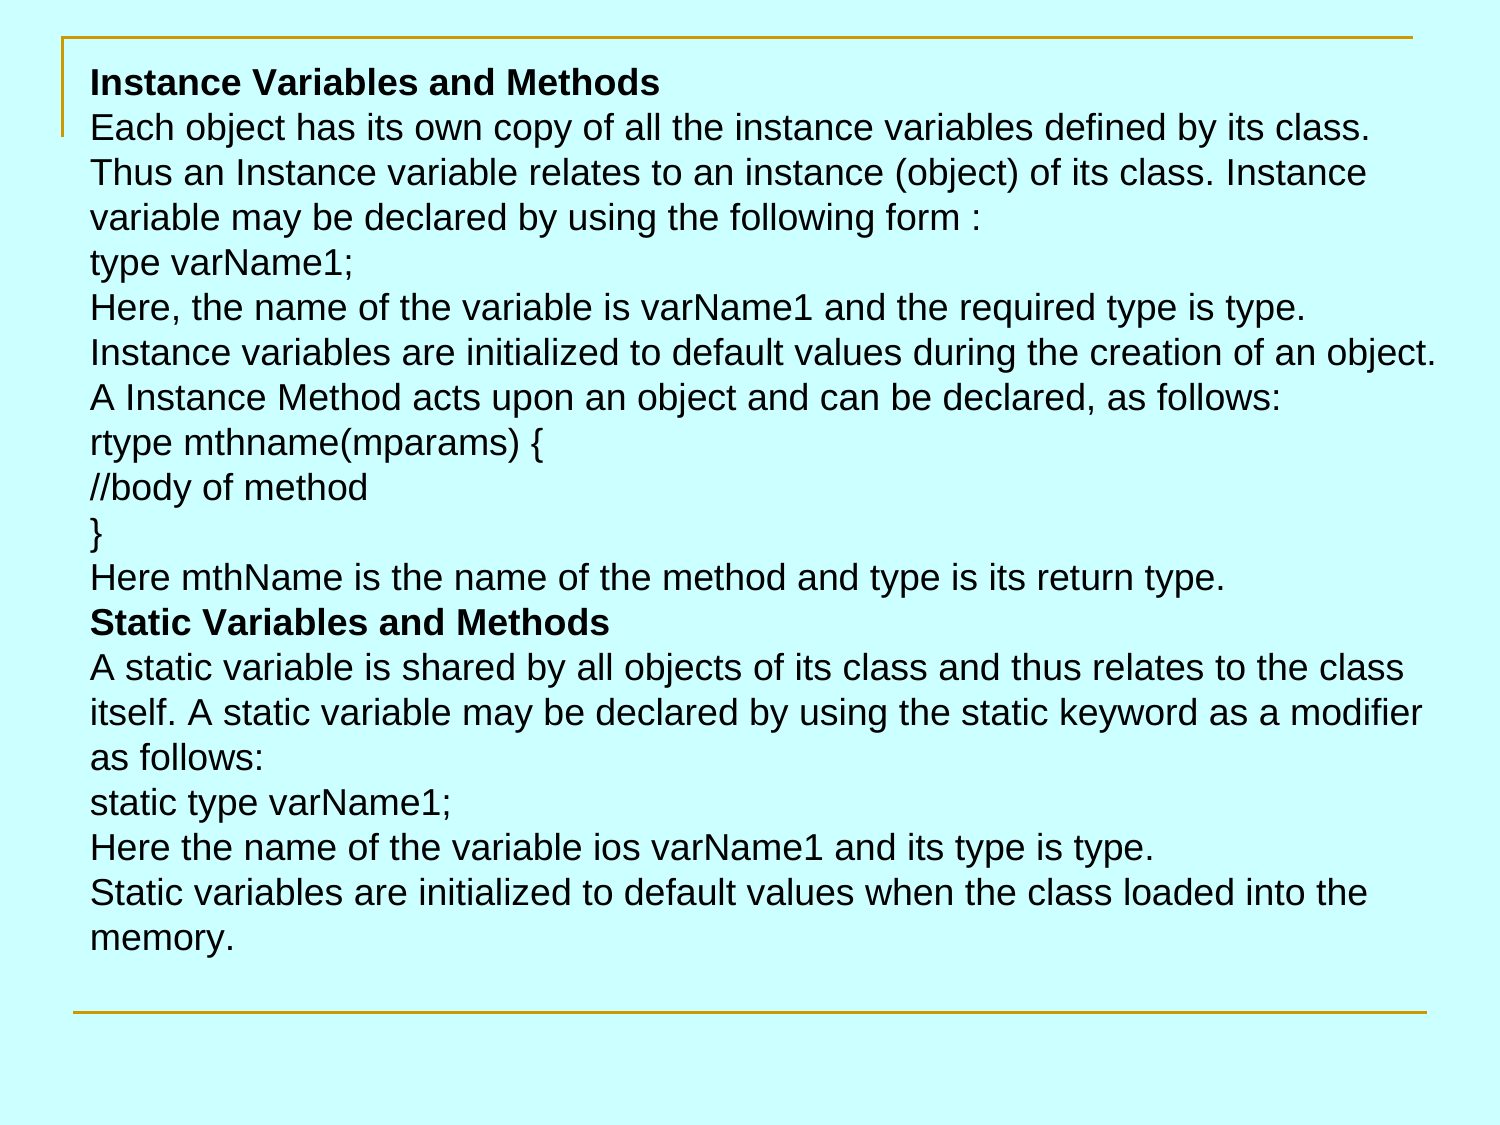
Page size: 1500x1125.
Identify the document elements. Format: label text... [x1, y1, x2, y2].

text_box Instance Variables and Methods Each object has its own copy of all the instance variables defined by its class. Thus an Instance variable relates to an instance (object) of its class. Instance variable may be declared by using the following form : type varName1; Here, the name of the variable is varName1 and the required type is type. Instance variables are initialized to default values during the creation of an object. A Instance Method acts upon an object and can be declared, as follows: rtype mthname(mparams) { //body of method } Here mthName is the name of the method and type is its return type. Static Variables and Methods A static variable is shared by all objects of its class and thus relates to the class itself. A static variable may be declared by using the static keyword as a modifier as follows: static type varName1; Here the name of the variable ios varName1 and its type is type. Static variables are initialized to default values when the class loaded into the memory. [74, 49, 1463, 1011]
